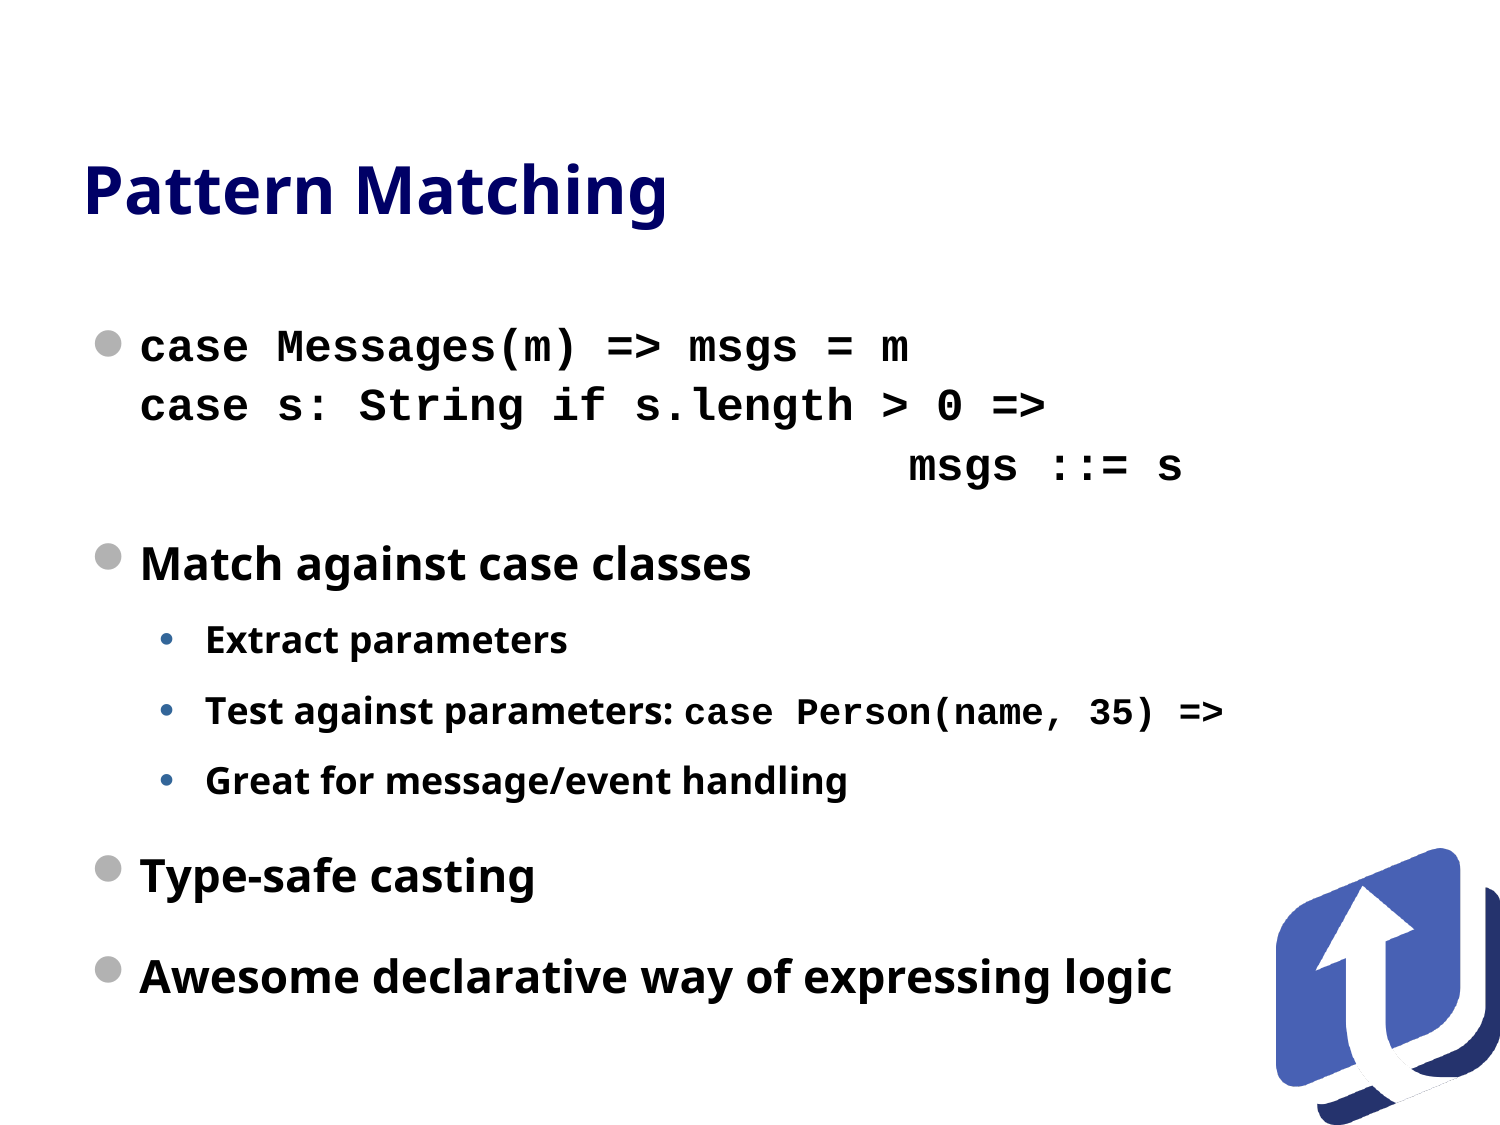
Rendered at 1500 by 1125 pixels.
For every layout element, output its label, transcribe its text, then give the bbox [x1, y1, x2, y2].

list case Messages(m) => msgs = m case s: String if s.length > 0 => msgs ::= s Match against case classes Extract parameters Test against parameters: case Person(name, 35) => Great for message/event handling Type-safe casting Awesome declarative way of expressing logic [74, 307, 1273, 1085]
title Pattern Matching [74, 98, 1423, 242]
picture [1276, 848, 1500, 1125]
